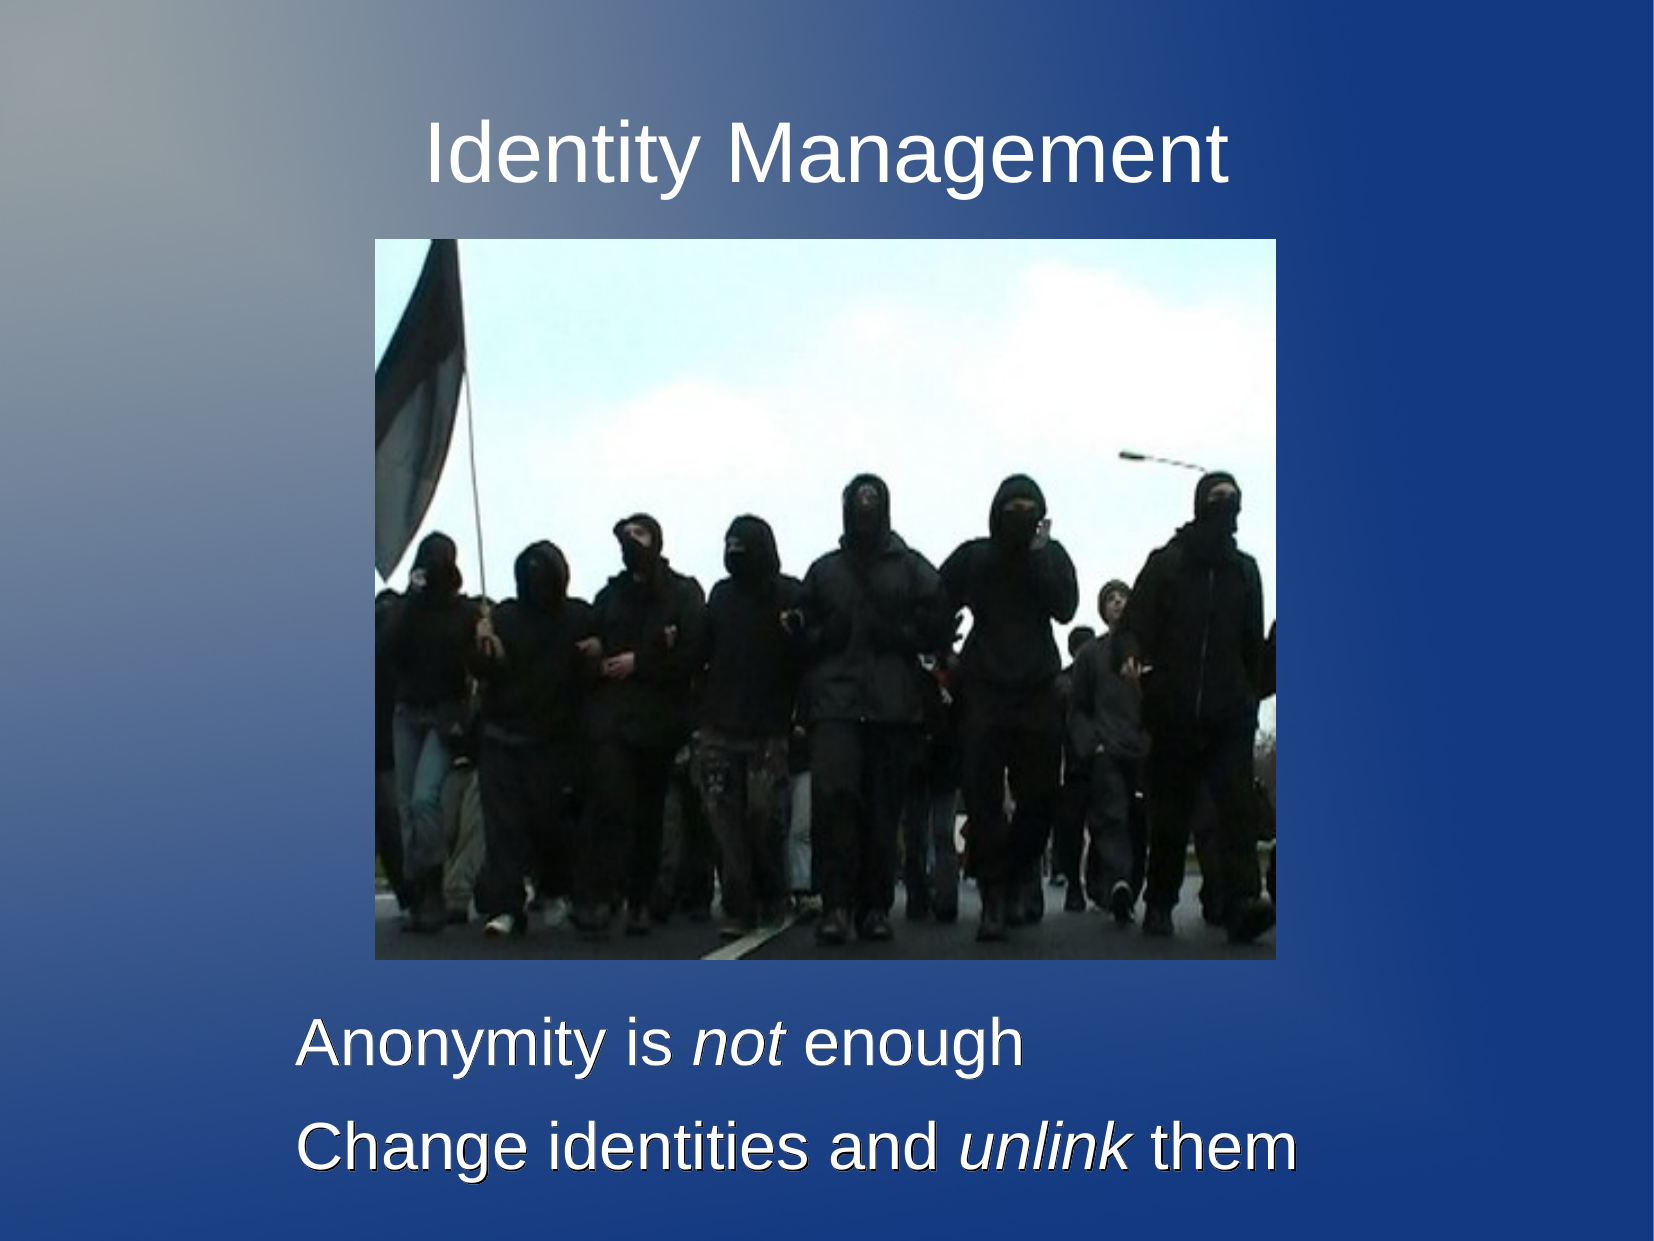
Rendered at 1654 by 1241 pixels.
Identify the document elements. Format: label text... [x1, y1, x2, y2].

list Anonymity is not enough Change identities and unlink them [225, 1005, 1522, 1185]
title Identity Management [82, 49, 1571, 257]
picture [0, 0, 1654, 1241]
